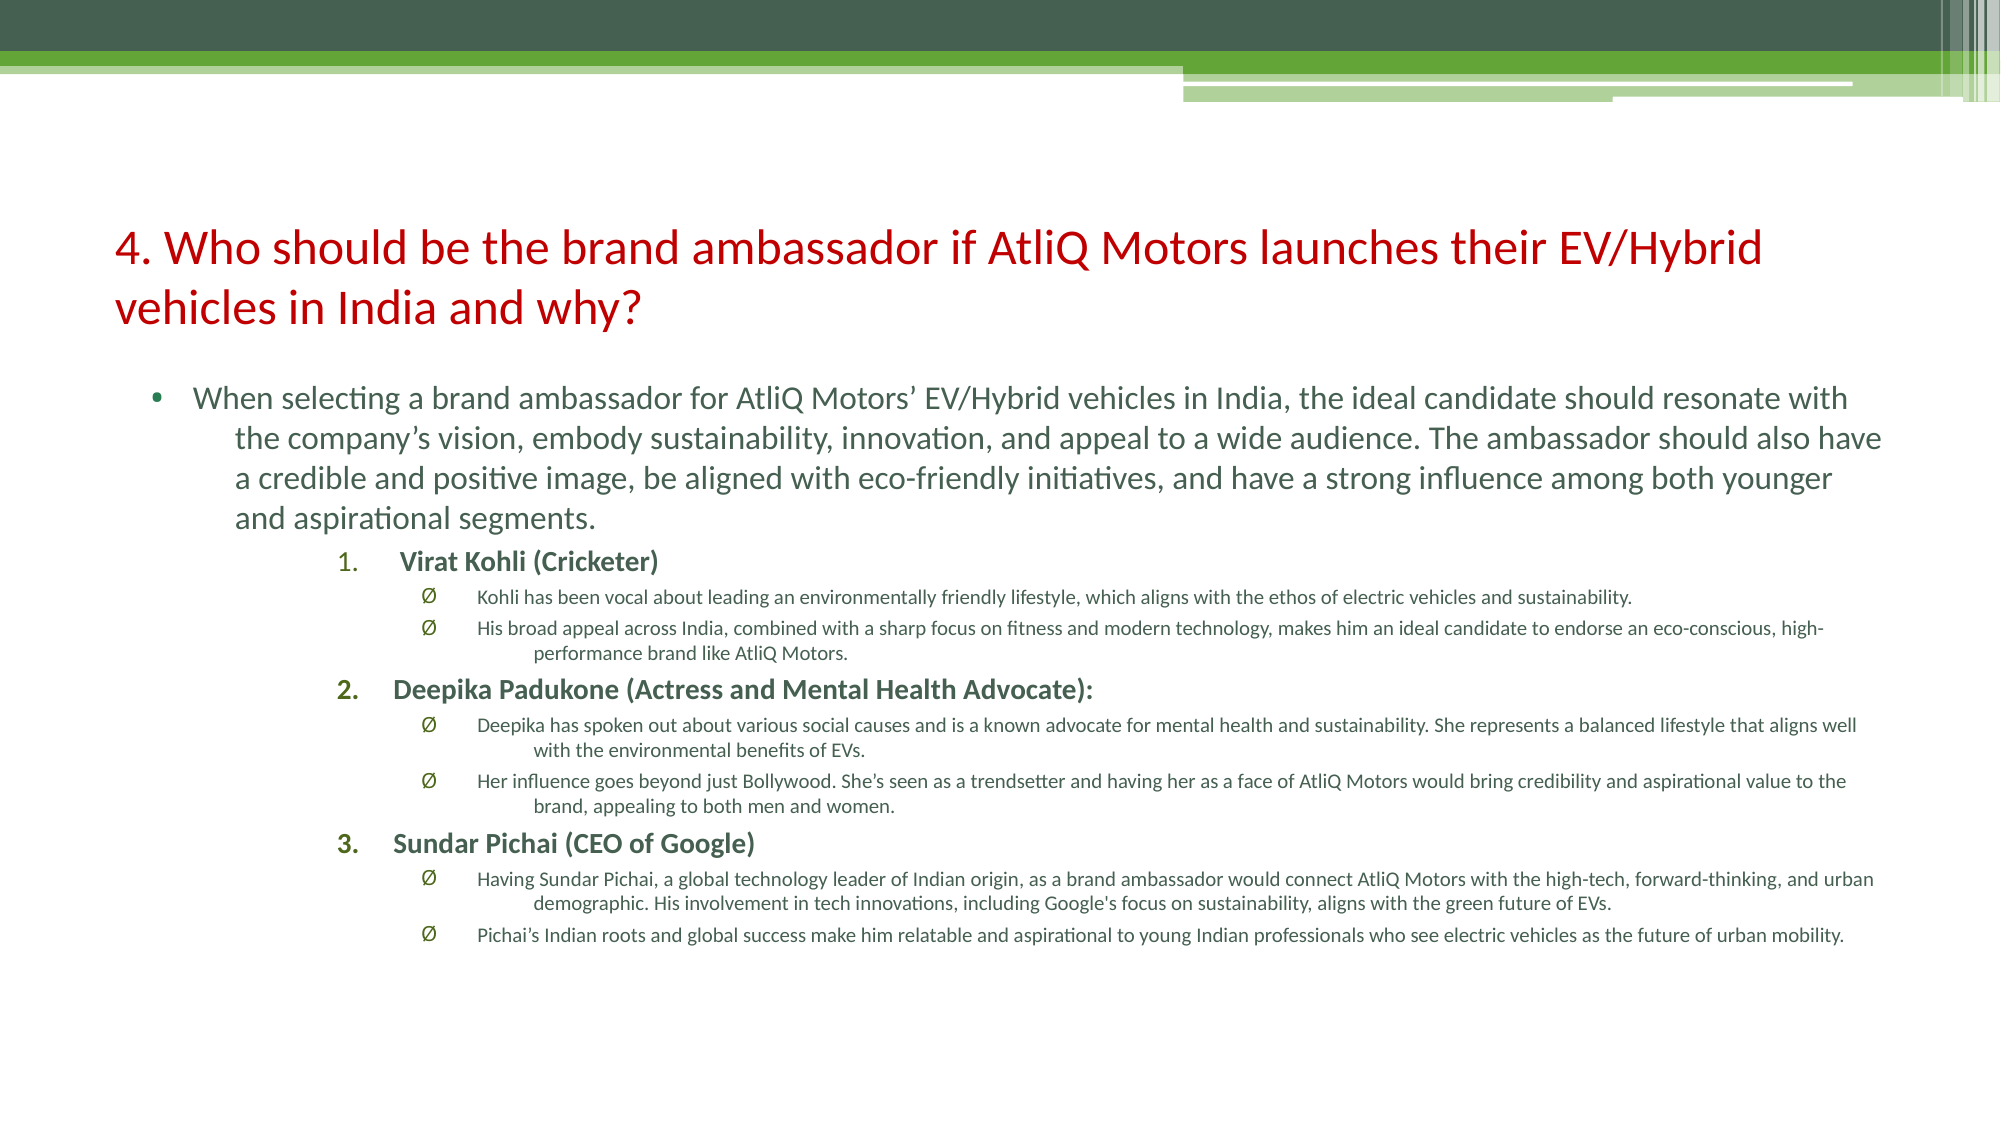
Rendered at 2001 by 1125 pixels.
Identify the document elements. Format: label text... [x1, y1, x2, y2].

title 4. Who should be the brand ambassador if AtliQ Motors launches their EV/Hybrid vehicles in India and why? [99, 187, 1900, 363]
list When selecting a brand ambassador for AtliQ Motors’ EV/Hybrid vehicles in India, the ideal candidate should resonate with the company’s vision, embody sustainability, innovation, and appeal to a wide audience. The ambassador should also have a credible and positive image, be aligned with eco-friendly initiatives, and have a strong influence among both younger and aspirational segments. Virat Kohli (Cricketer) Kohli has been vocal about leading an environmentally friendly lifestyle, which aligns with the ethos of electric vehicles and sustainability. His broad appeal across India, combined with a sharp focus on fitness and modern technology, makes him an ideal candidate to endorse an eco-conscious, high-performance brand like AtliQ Motors. Deepika Padukone (Actress and Mental Health Advocate): Deepika has spoken out about various social causes and is a known advocate for mental health and sustainability. She represents a balanced lifestyle that aligns well with the environmental benefits of EVs. Her influence goes beyond just Bollywood. She’s seen as a trendsetter and having her as a face of AtliQ Motors would bring credibility and aspirational value to the brand, appealing to both men and women. Sundar Pichai (CEO of Google) Having Sundar Pichai, a global technology leader of Indian origin, as a brand ambassador would connect AtliQ Motors with the high-tech, forward-thinking, and urban demographic. His involvement in tech innovations, including Google's focus on sustainability, aligns with the green future of EVs. Pichai’s Indian roots and global success make him relatable and aspirational to young Indian professionals who see electric vehicles as the future of urban mobility. [99, 368, 1900, 1079]
